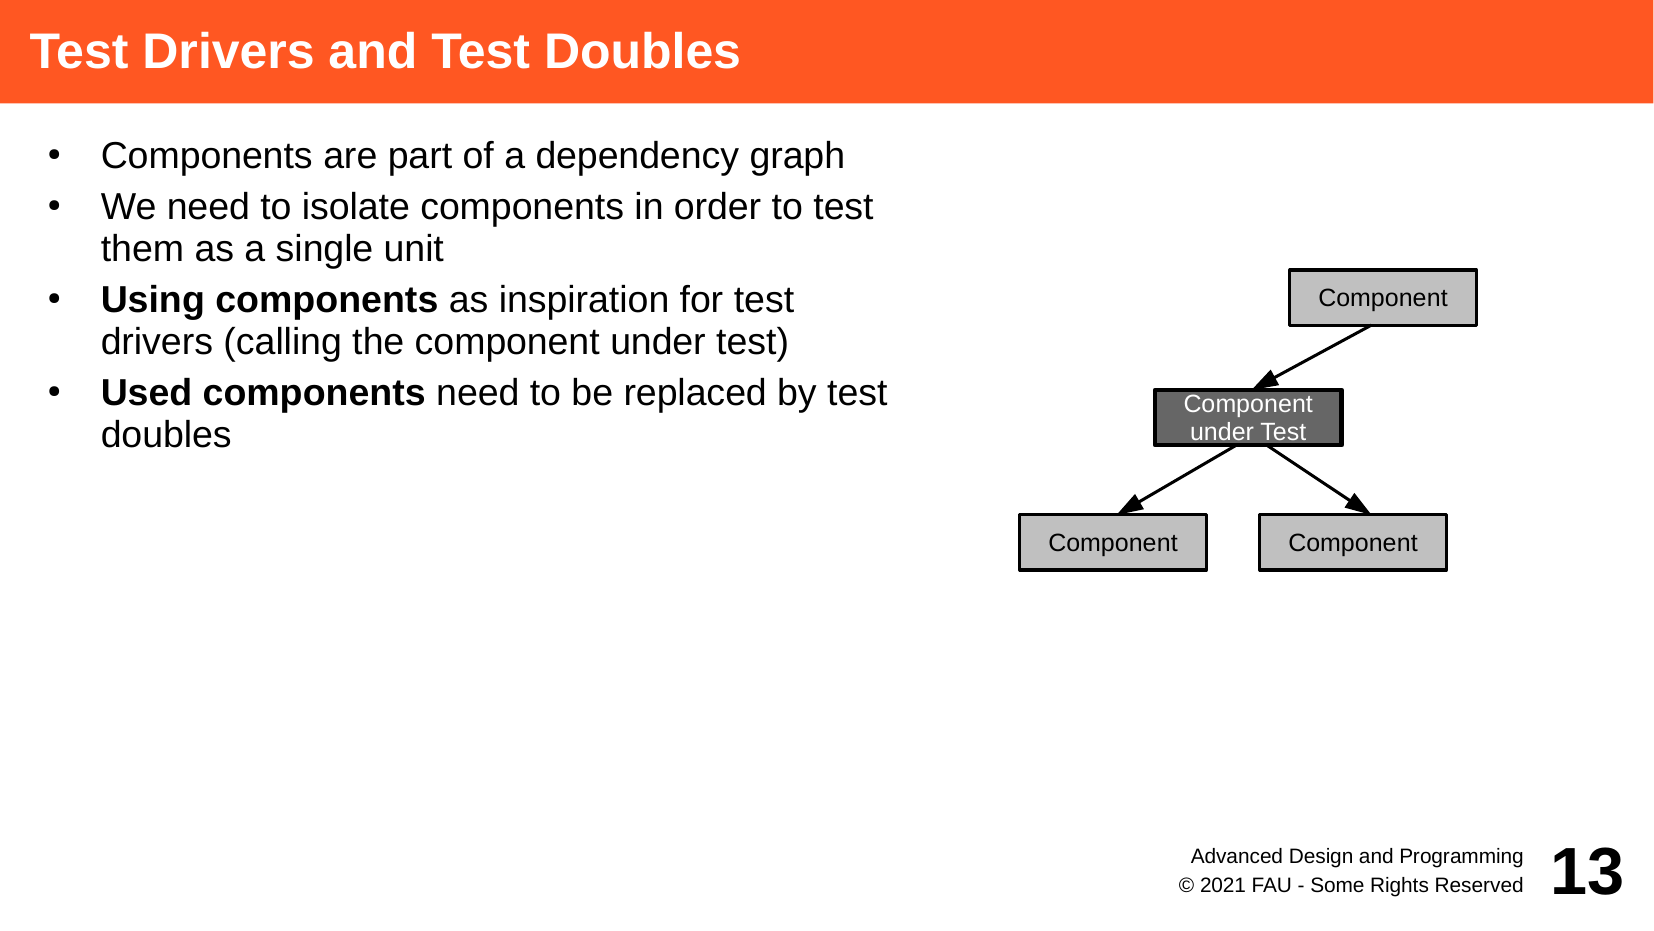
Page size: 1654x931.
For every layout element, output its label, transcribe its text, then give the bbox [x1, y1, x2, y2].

list Components are part of a dependency graph We need to isolate components in order to test them as a single unit Using components as inspiration for test drivers (calling the component under test) Used components need to be replaced by test doubles [30, 135, 901, 693]
text_box Component [1019, 514, 1207, 571]
text_box Component [1289, 270, 1477, 326]
text_box Component under Test [1155, 390, 1342, 446]
title Test Drivers and Test Doubles [0, 0, 1654, 104]
text_box Component [1259, 514, 1447, 571]
